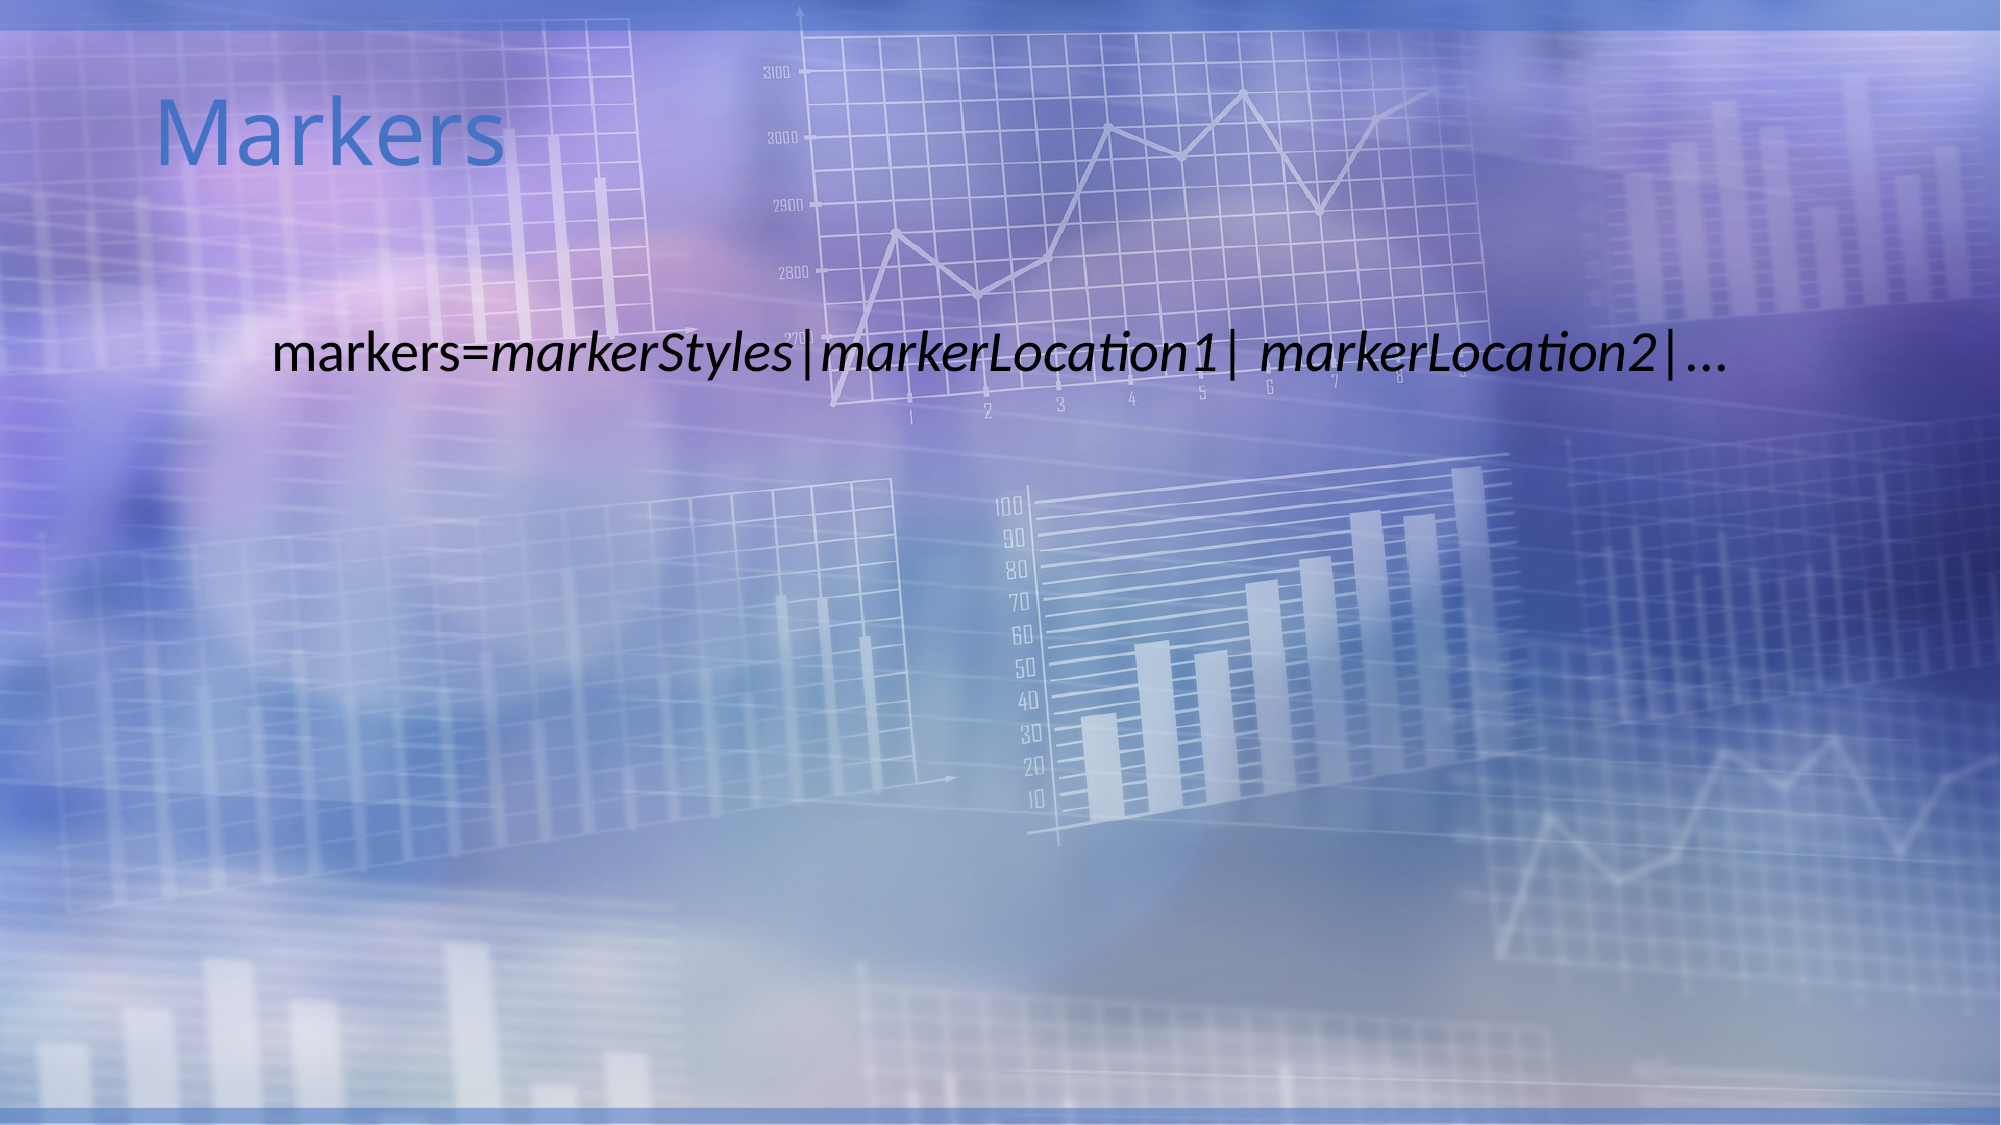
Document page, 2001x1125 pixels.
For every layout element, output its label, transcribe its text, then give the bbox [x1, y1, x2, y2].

list markers=markerStyles|markerLocation1| markerLocation2|... [137, 305, 1863, 414]
picture [0, 31, 2001, 1125]
title Markers [137, 59, 1863, 197]
